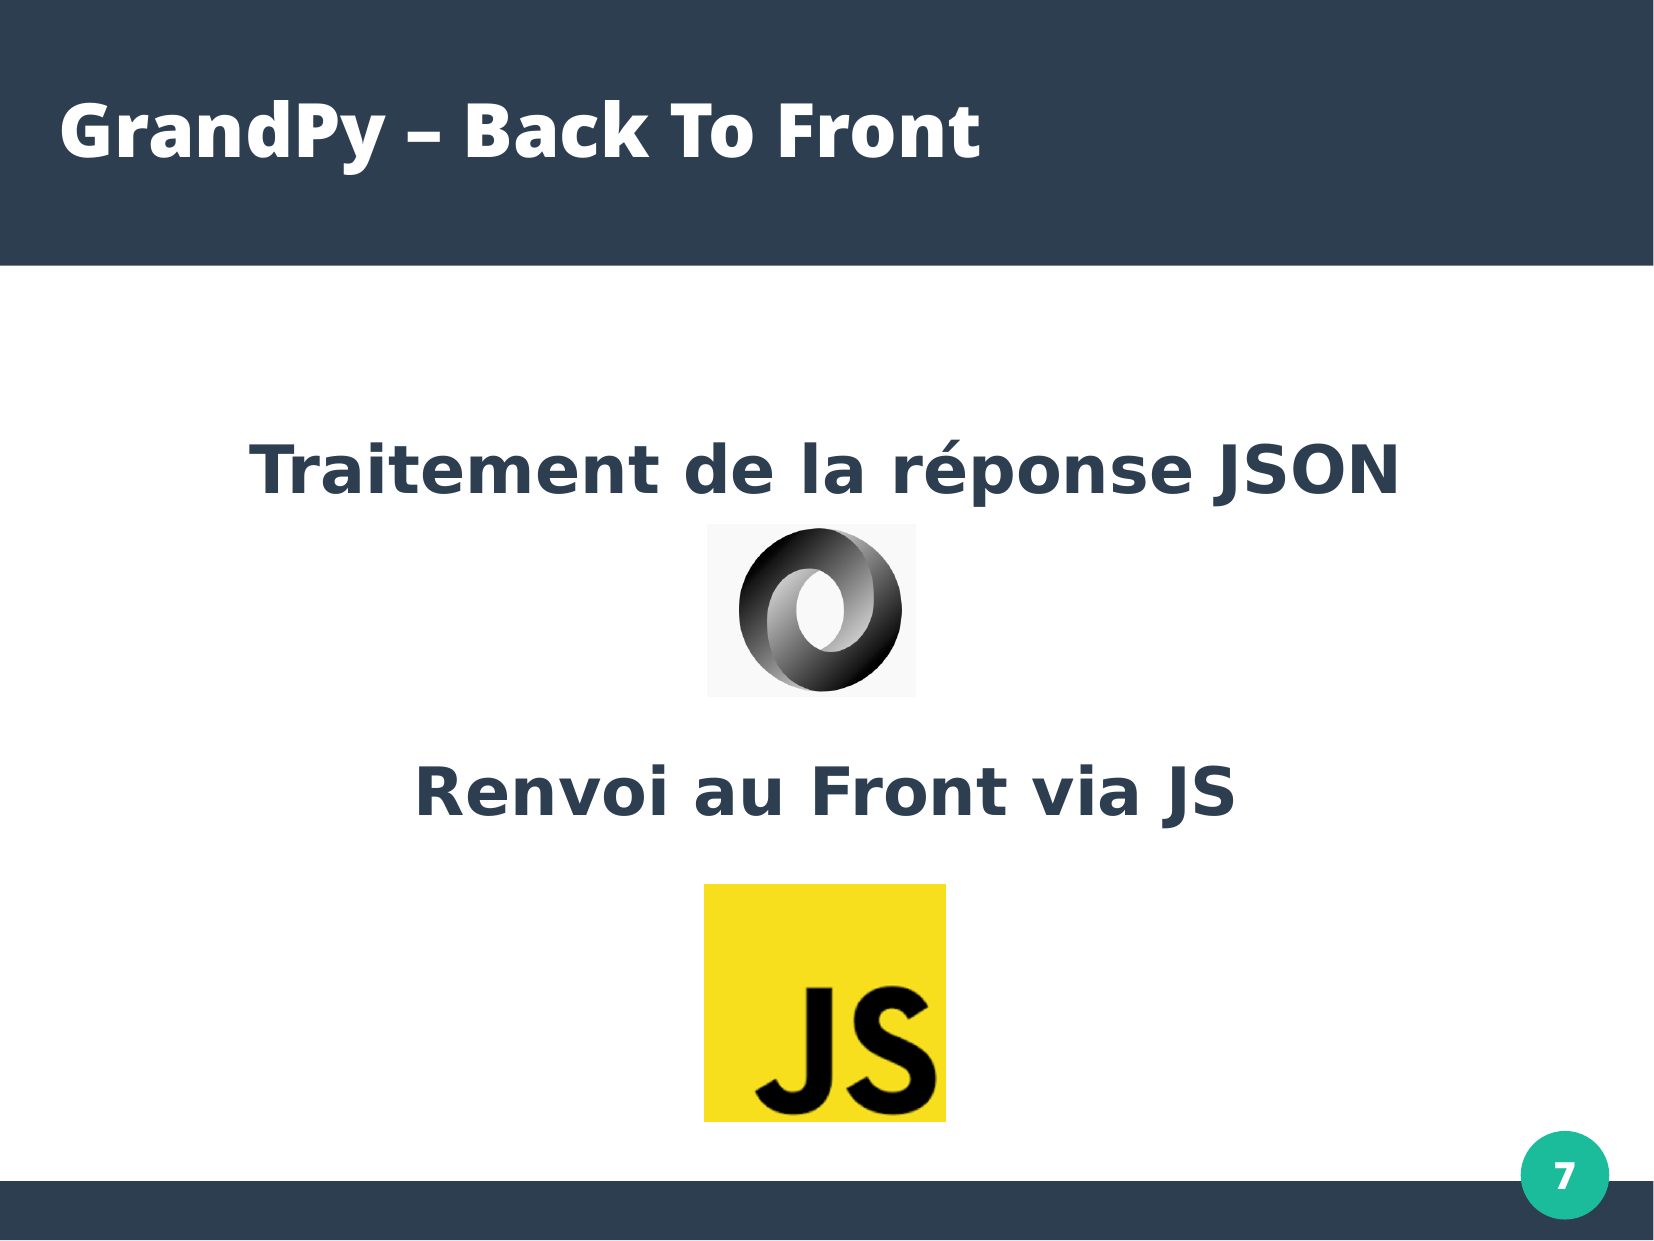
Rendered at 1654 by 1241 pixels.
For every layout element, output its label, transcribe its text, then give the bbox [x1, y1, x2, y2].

list Traitement de la réponse JSON Renvoi au Front via JS [59, 324, 1595, 1152]
picture [704, 884, 946, 1122]
title GrandPy – Back To Front [59, 49, 1595, 207]
picture [707, 524, 916, 697]
